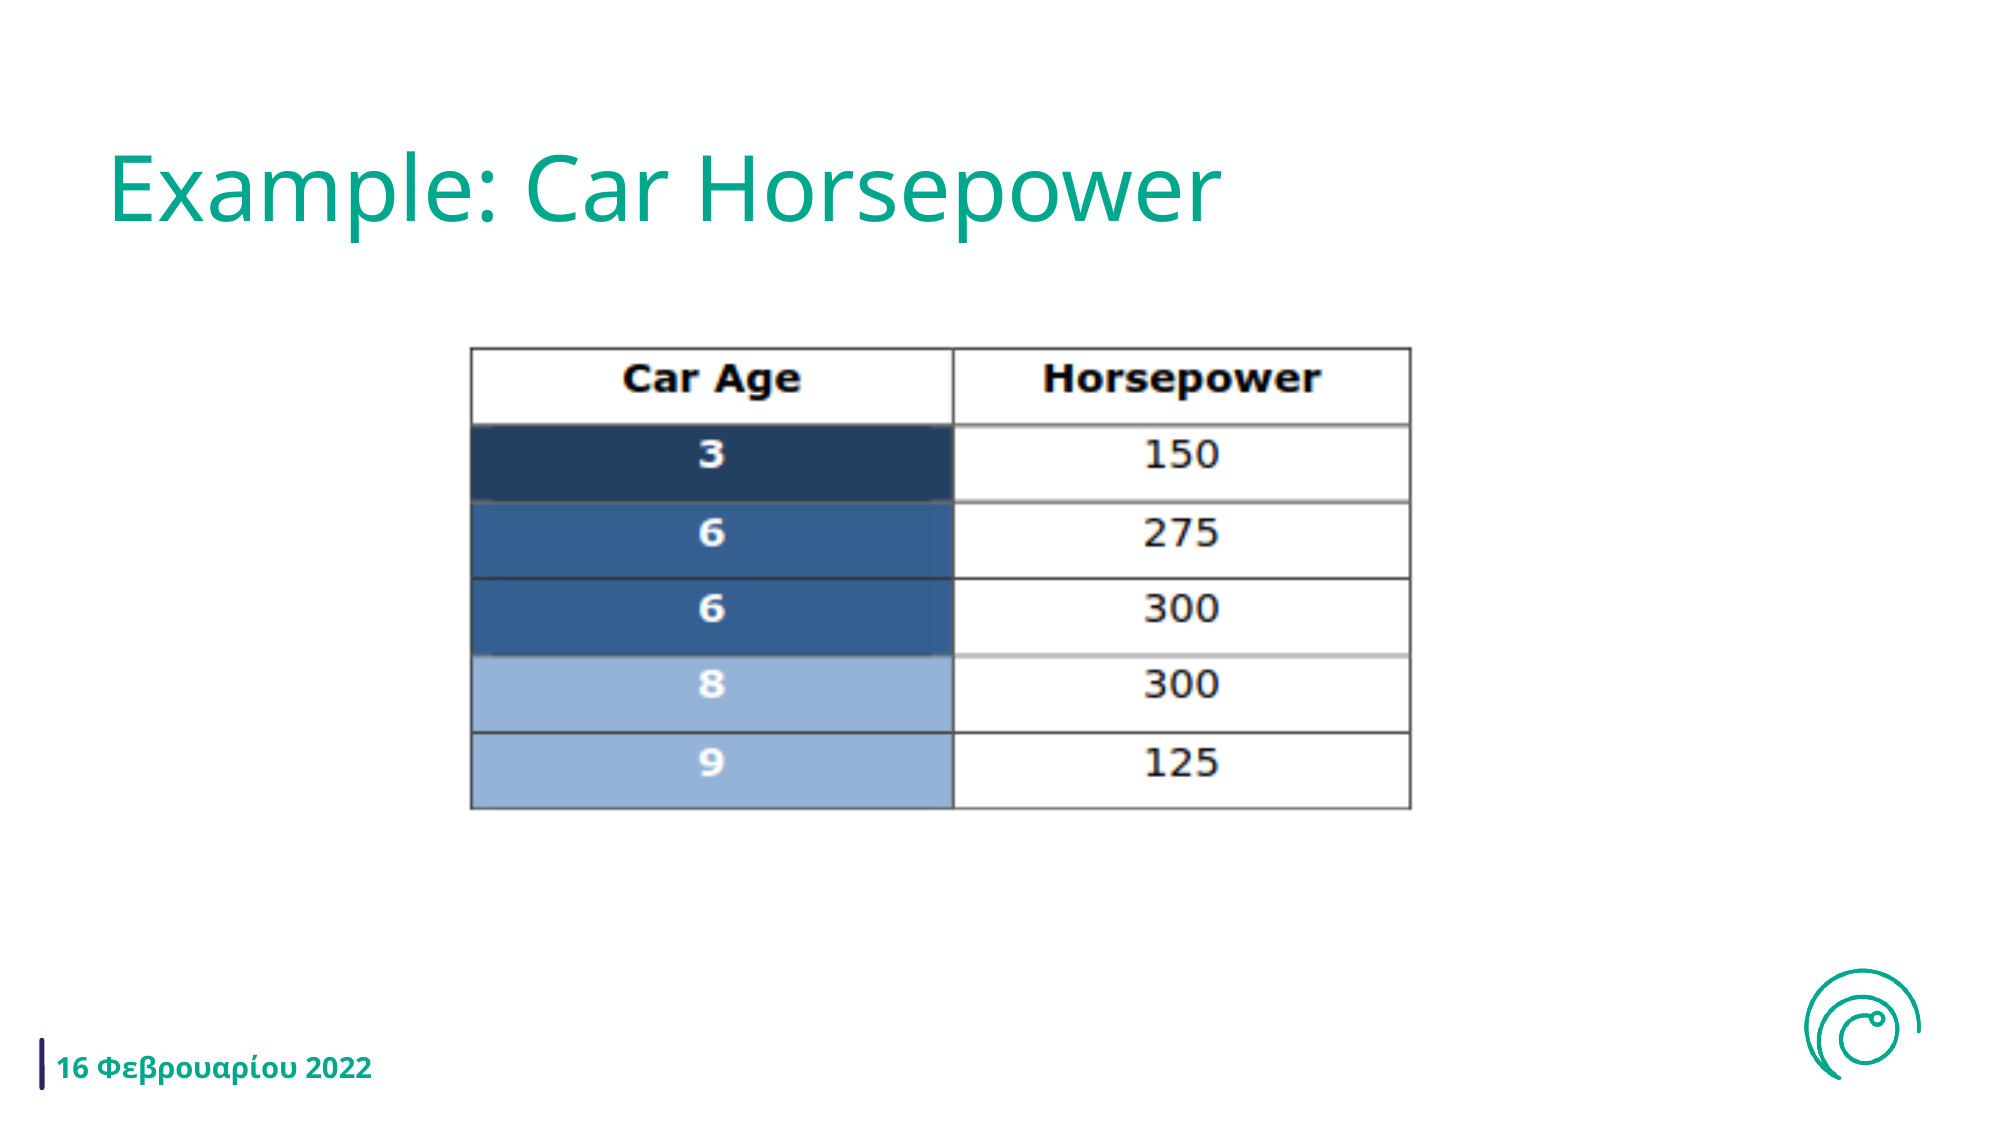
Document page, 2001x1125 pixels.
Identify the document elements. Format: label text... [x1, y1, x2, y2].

picture [1804, 968, 1921, 1080]
picture [412, 337, 1463, 850]
title Example: Car Horsepower [91, 82, 1876, 300]
